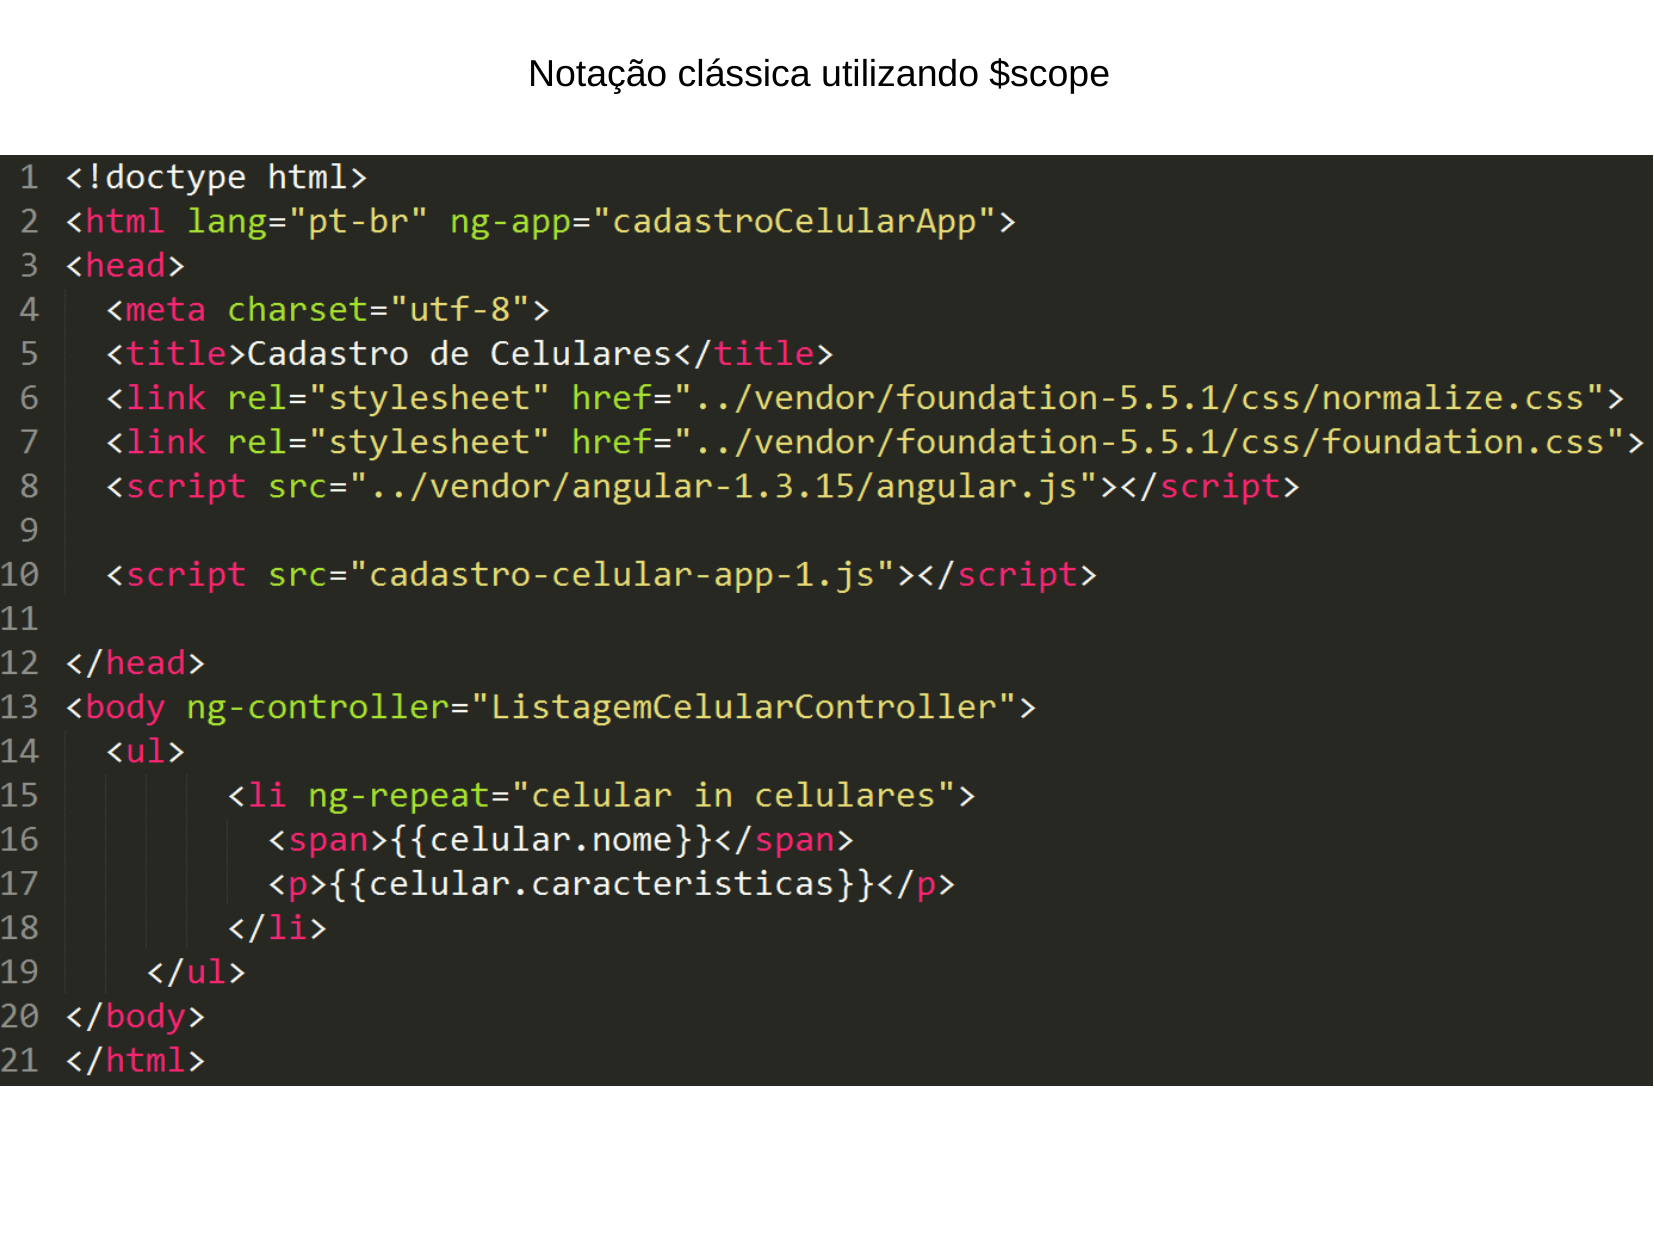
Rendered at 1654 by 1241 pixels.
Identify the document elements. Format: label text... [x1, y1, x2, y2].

text_box Notação clássica utilizando $scope [513, 45, 1126, 102]
picture [0, 155, 1653, 1086]
